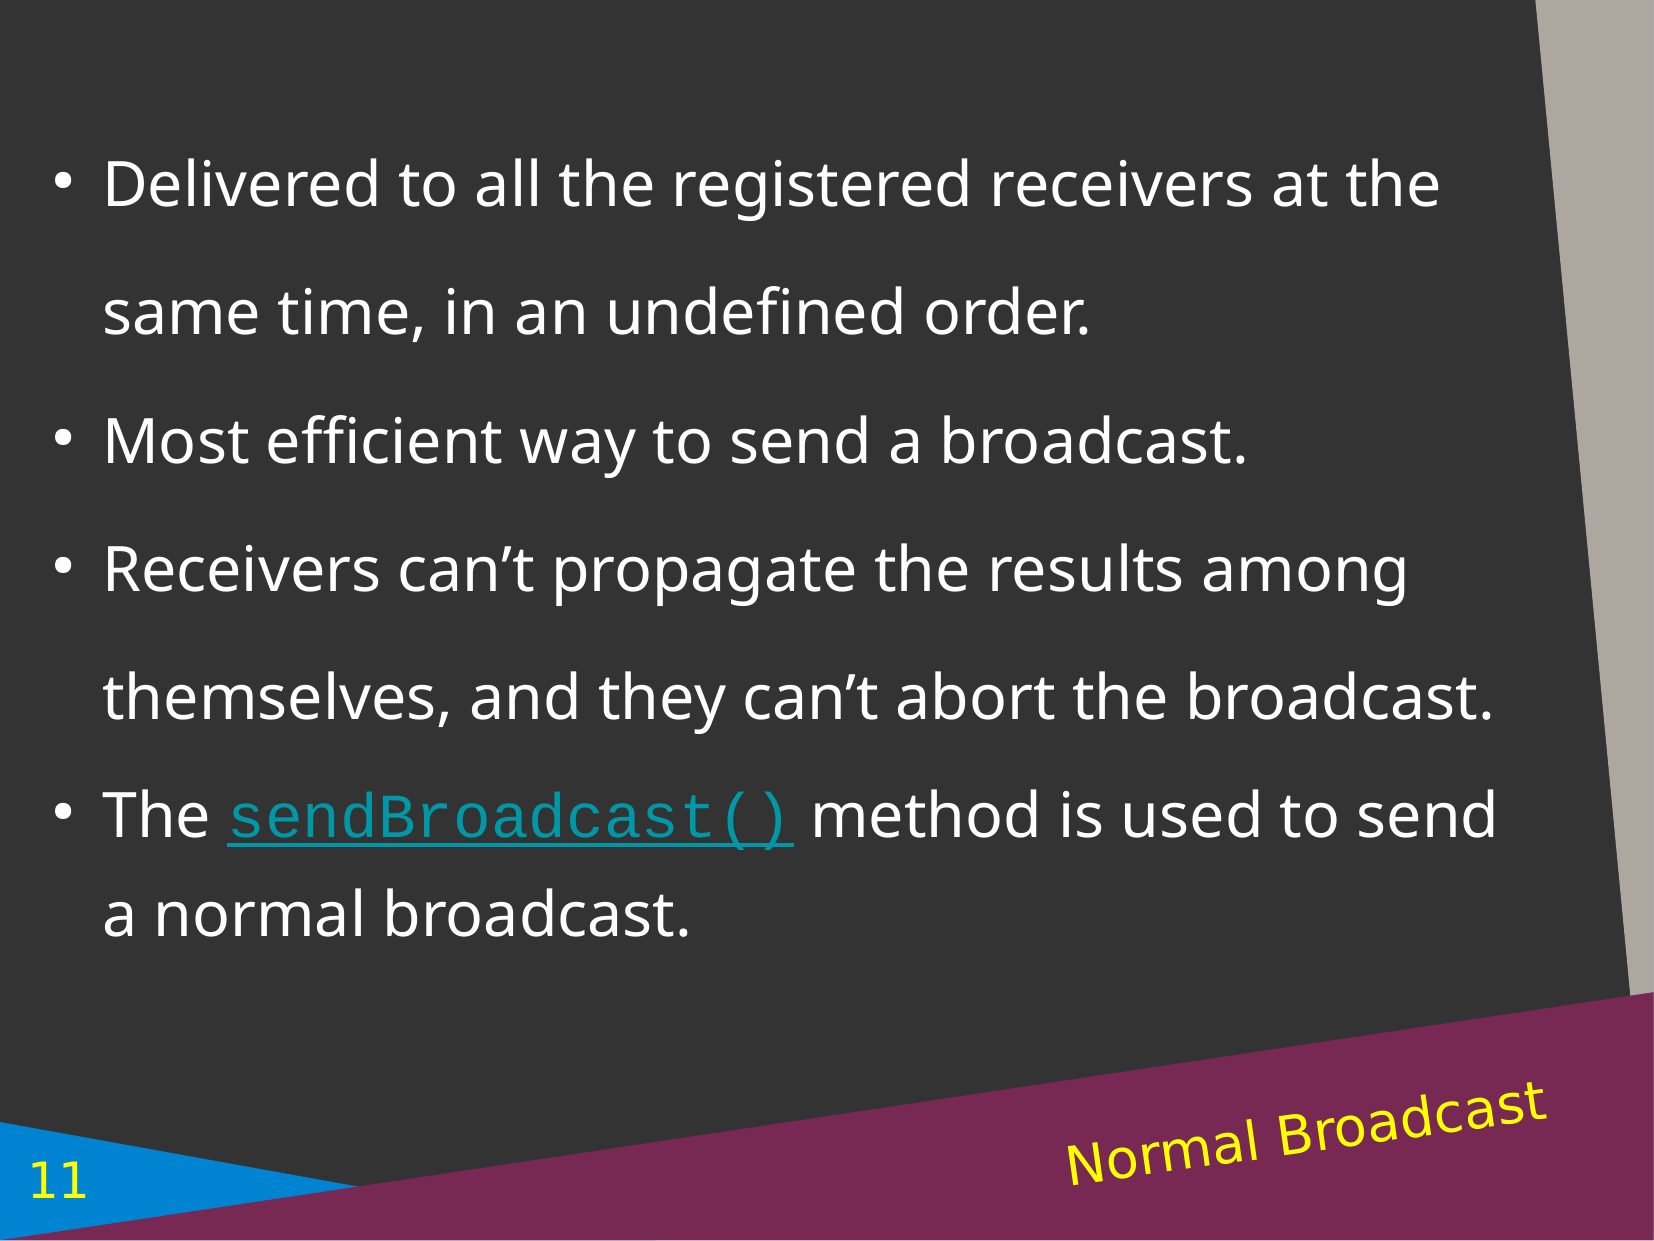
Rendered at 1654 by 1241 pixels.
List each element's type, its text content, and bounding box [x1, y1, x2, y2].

title Normal Broadcast [956, 995, 1654, 1241]
list Delivered to all the registered receivers at the same time, in an undefined order. Most efficient way to send a broadcast. Receivers can’t propagate the results among themselves, and they can’t abort the broadcast. The sendBroadcast() method is used to send a normal broadcast. [35, 59, 1524, 993]
